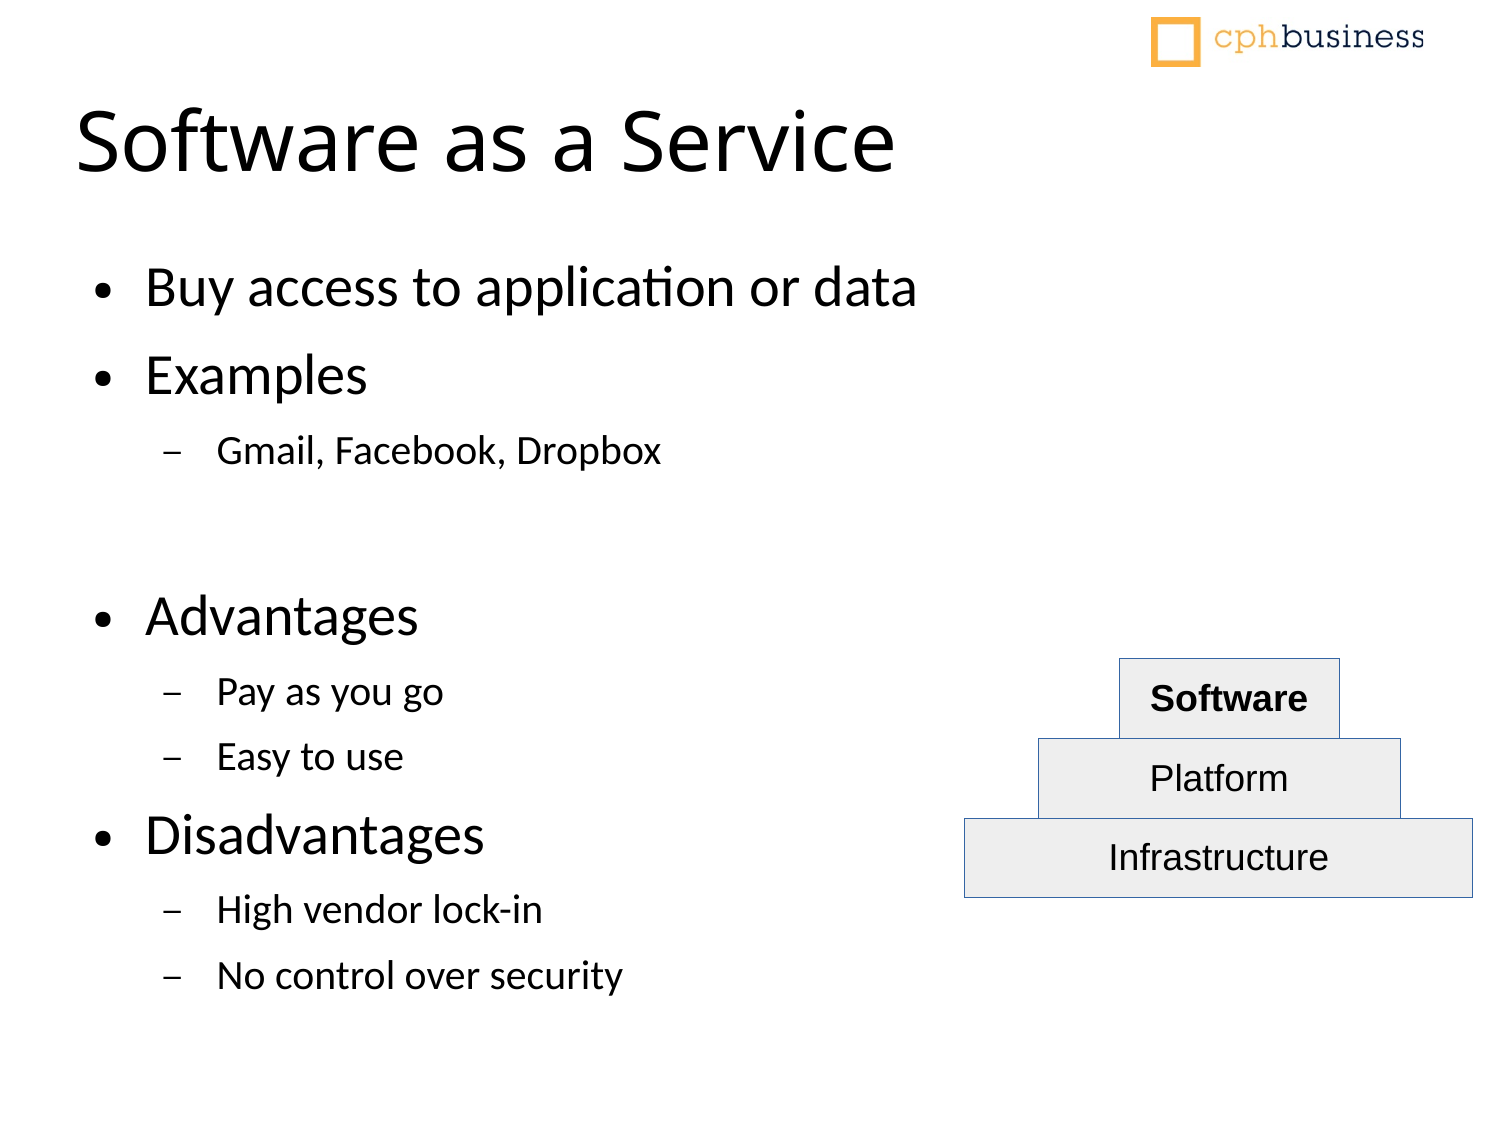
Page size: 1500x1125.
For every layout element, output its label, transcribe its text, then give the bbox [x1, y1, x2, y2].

text_box Platform [1038, 738, 1401, 819]
list Buy access to application or data Examples Gmail, Facebook, Dropbox Advantages Pay as you go Easy to use Disadvantages High vendor lock-in No control over security [75, 263, 1425, 1016]
picture [1151, 17, 1424, 44]
text_box Software [1119, 658, 1340, 739]
text_box Infrastructure [964, 818, 1473, 898]
title Software as a Service [75, 44, 1425, 233]
